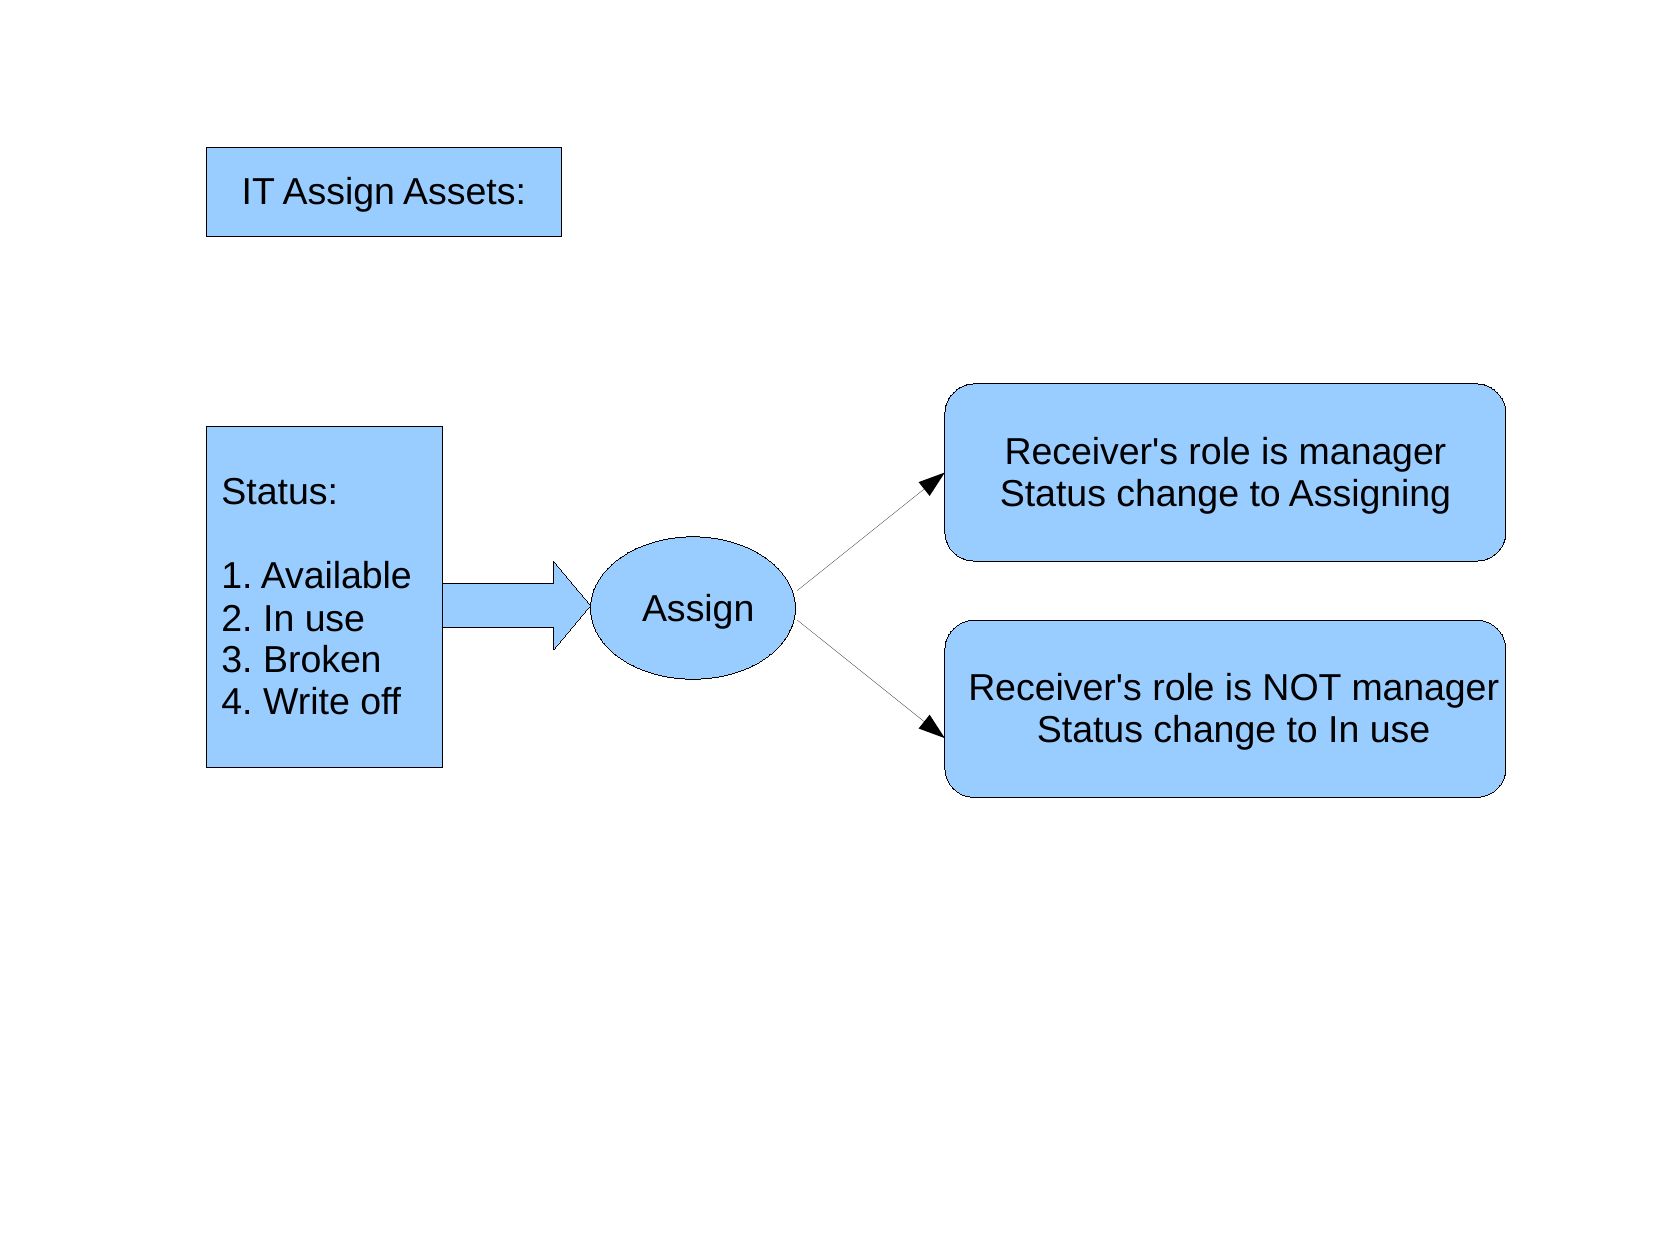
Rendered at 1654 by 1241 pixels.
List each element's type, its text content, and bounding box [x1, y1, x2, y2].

text_box Receiver's role is manager Status change to Assigning [944, 383, 1506, 562]
text_box Assign [590, 536, 796, 680]
text_box IT Assign Assets: [206, 147, 562, 237]
text_box Receiver's role is NOT manager Status change to In use [944, 620, 1506, 798]
text_box [442, 561, 590, 650]
text_box Status: 1. Available 2. In use 3. Broken 4. Write off [206, 426, 443, 768]
